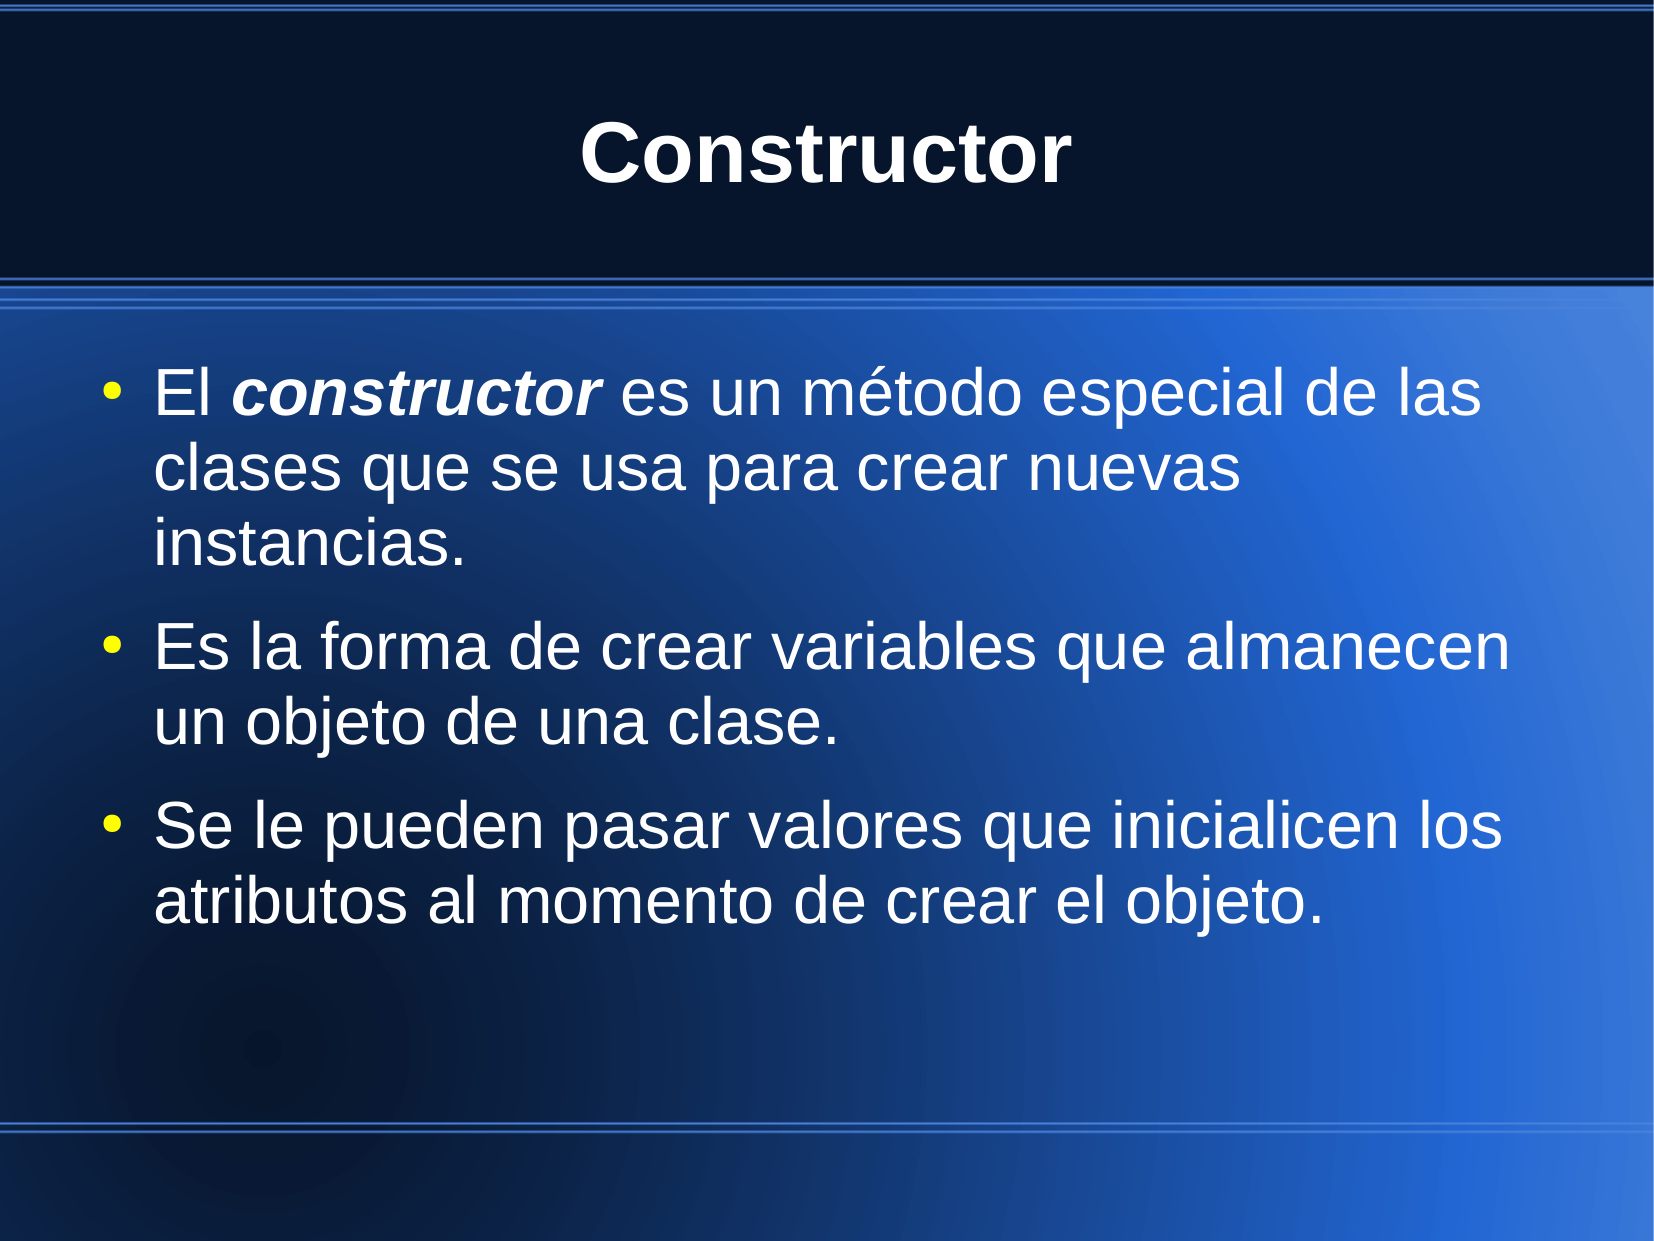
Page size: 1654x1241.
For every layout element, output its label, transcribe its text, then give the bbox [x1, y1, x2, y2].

title Constructor [82, 49, 1571, 257]
list El constructor es un método especial de las clases que se usa para crear nuevas instancias. Es la forma de crear variables que almanecen un objeto de una clase. Se le pueden pasar valores que inicialicen los atributos al momento de crear el objeto. [82, 355, 1571, 1075]
picture [0, 0, 1654, 1241]
